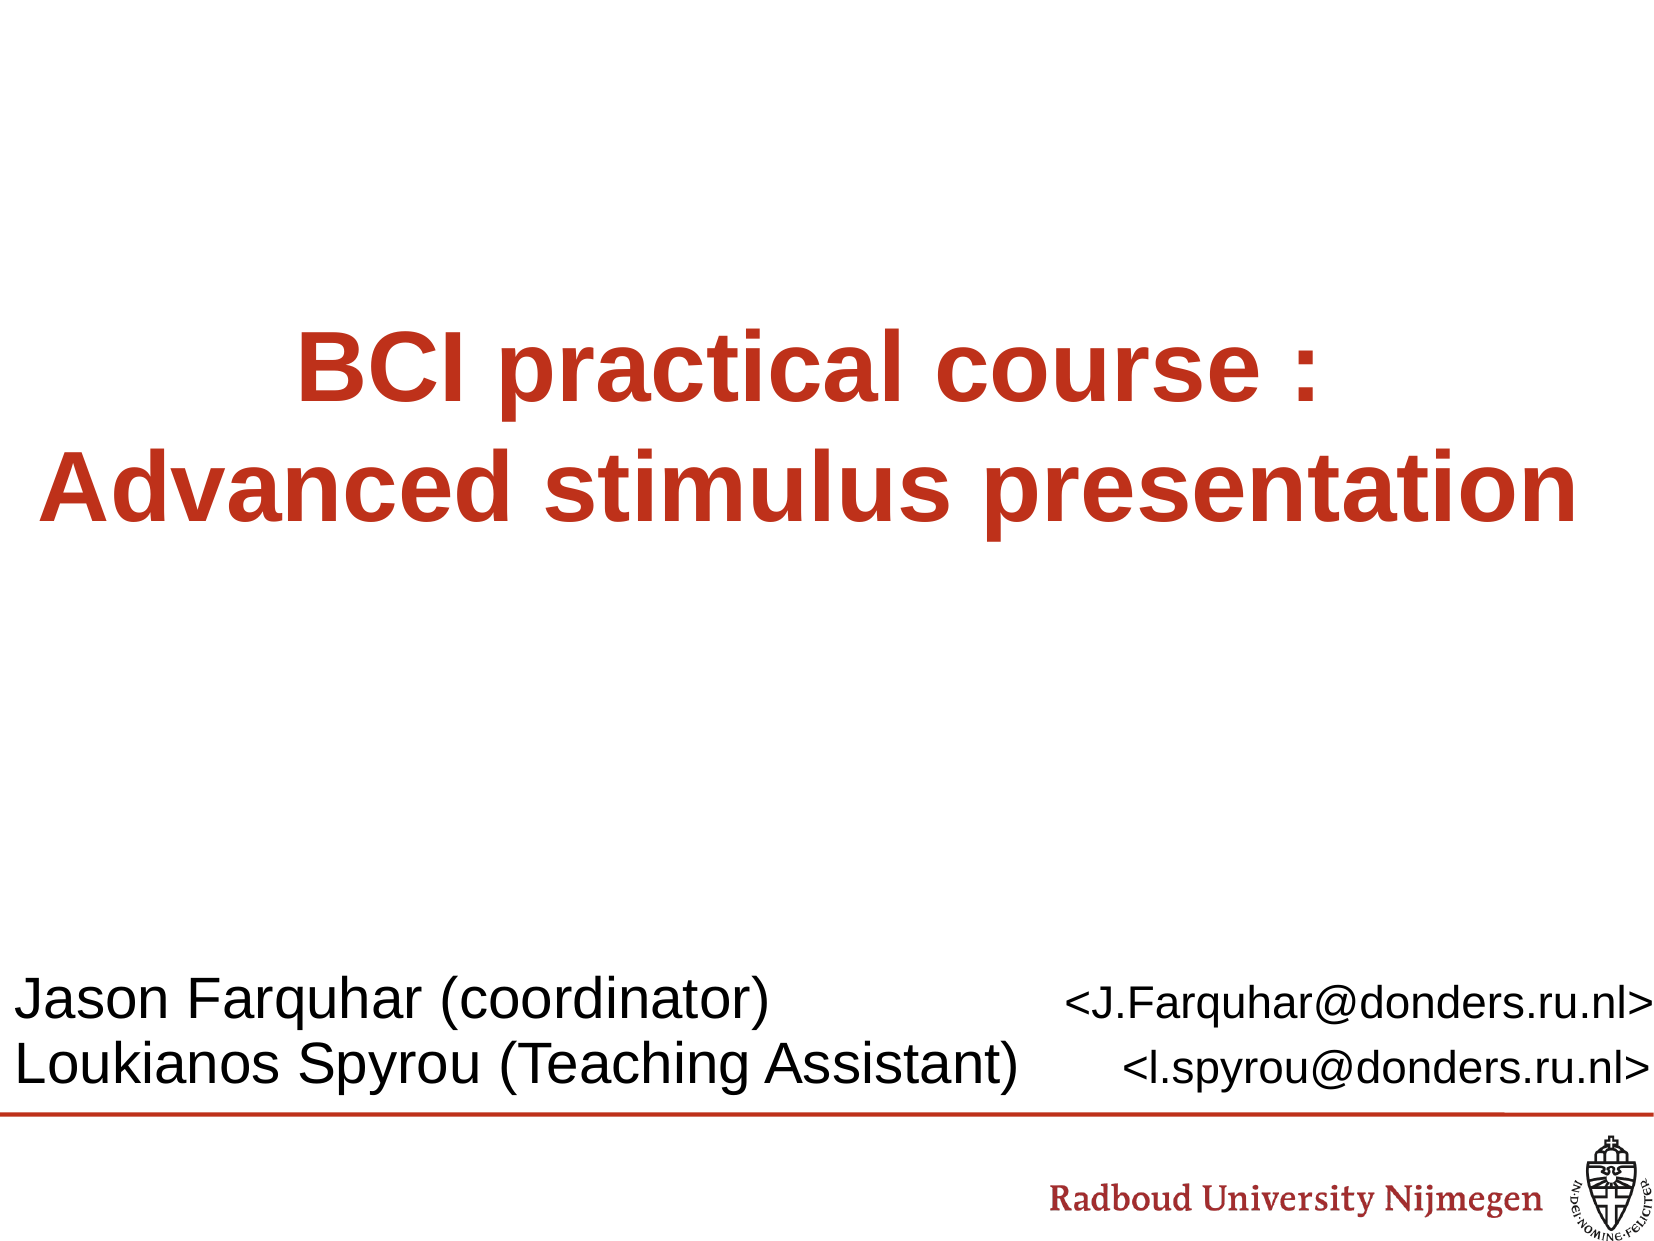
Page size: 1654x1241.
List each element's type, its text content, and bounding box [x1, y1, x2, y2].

text_box Jason Farquhar (coordinator) <J.Farquhar@donders.ru.nl> Loukianos Spyrou (Teaching Assistant) <l.spyrou@donders.ru.nl> [0, 958, 1654, 1118]
text_box BCI practical course : Advanced stimulus presentation [20, 293, 1598, 572]
picture [1050, 1134, 1654, 1241]
